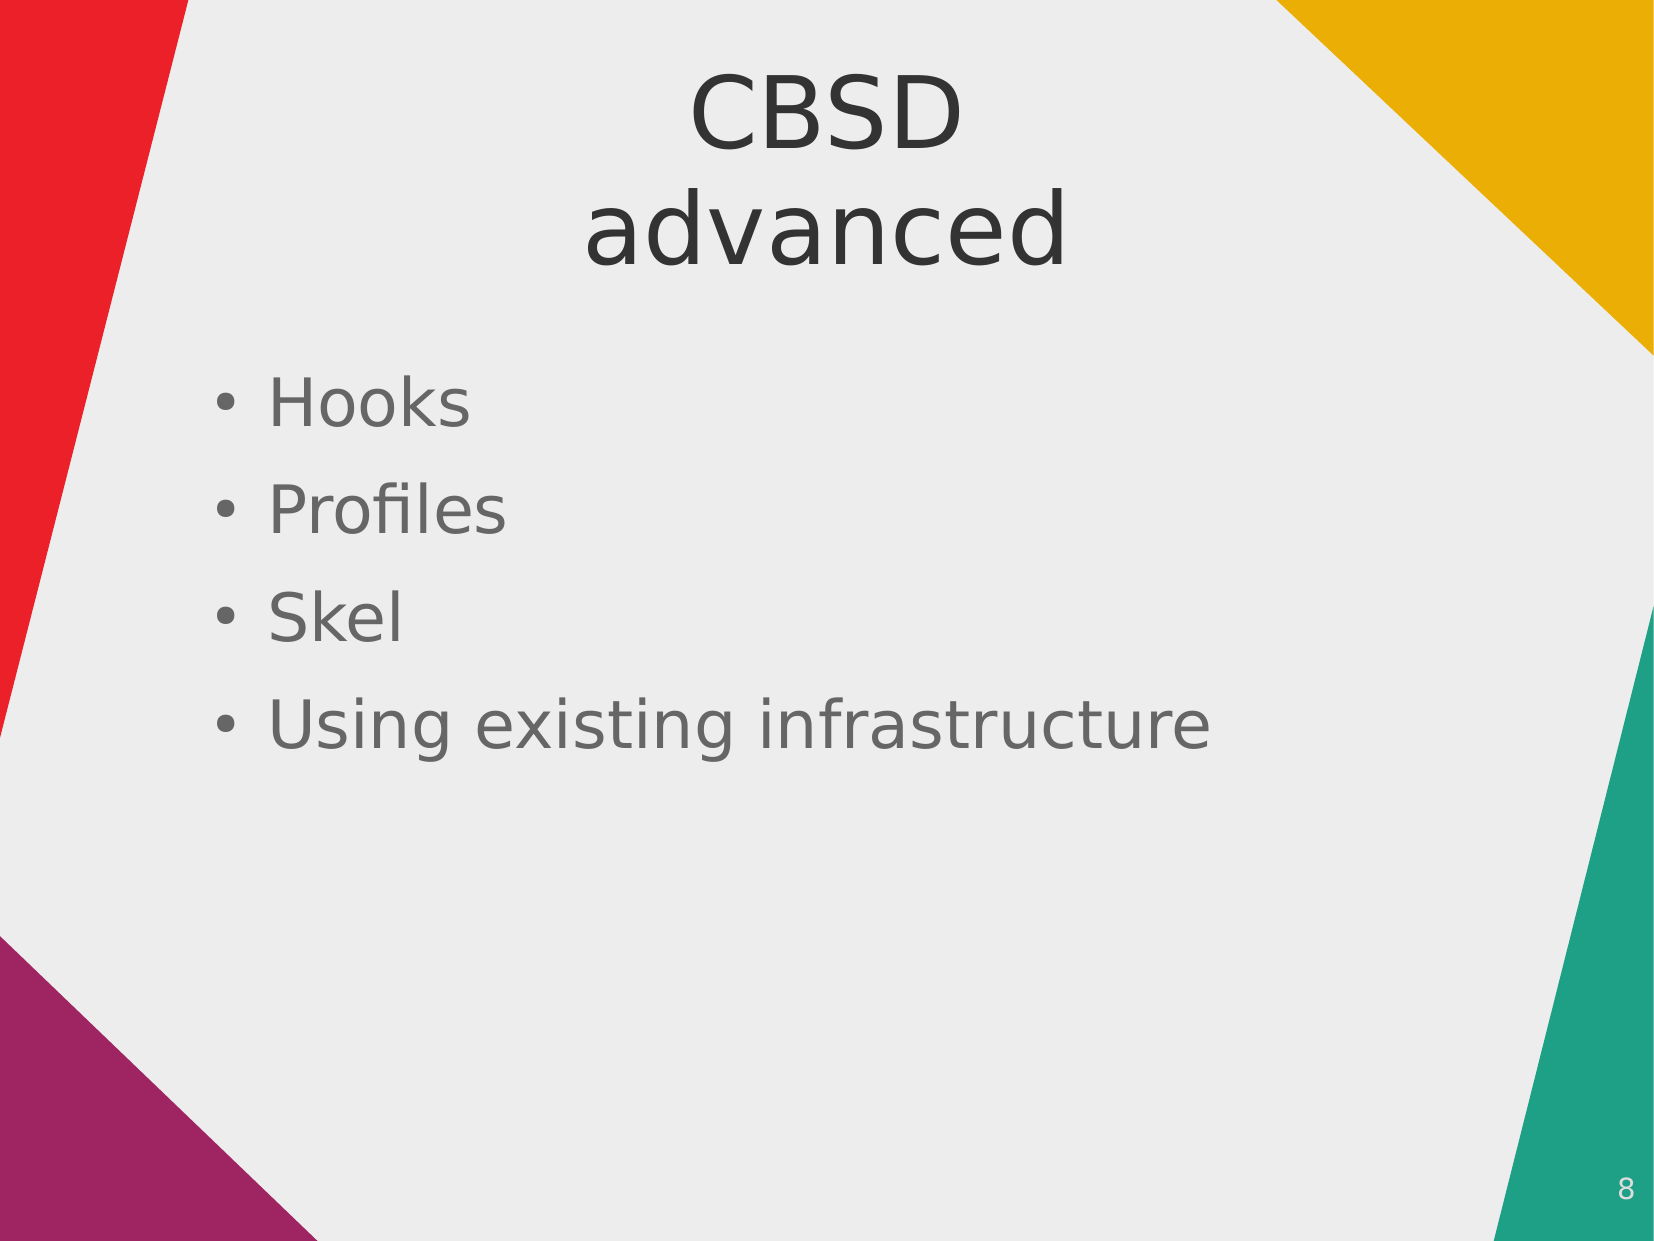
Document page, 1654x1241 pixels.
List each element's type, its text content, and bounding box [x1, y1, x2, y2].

title CBSD advanced [114, 55, 1539, 288]
list Hooks Profiles Skel Using existing infrastructure [196, 364, 1321, 1006]
